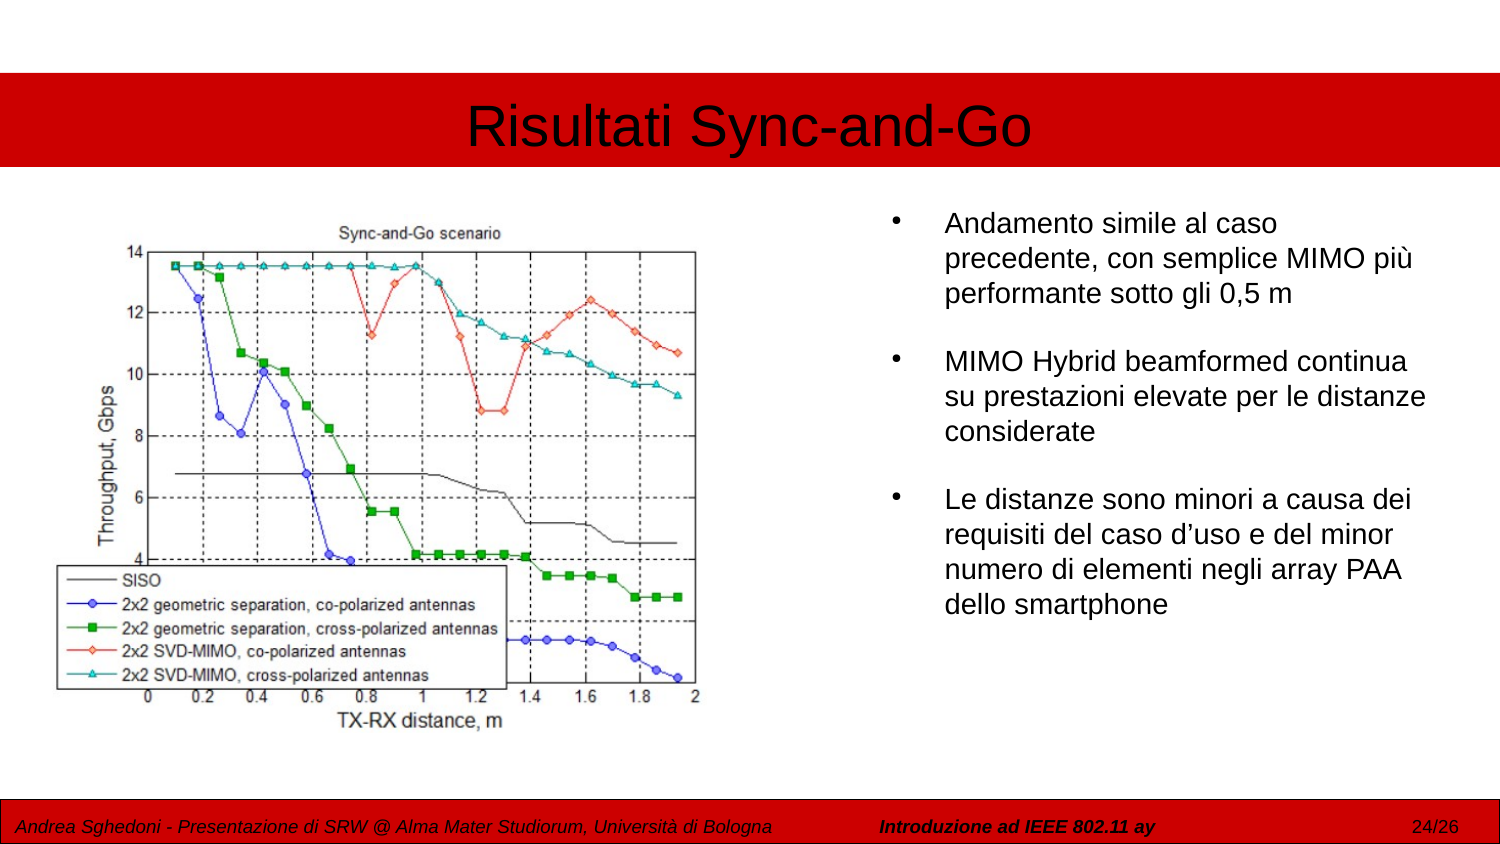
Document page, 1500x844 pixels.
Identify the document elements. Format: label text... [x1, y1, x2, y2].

title Andrea Sghedoni - Presentazione di SRW @ Alma Mater Studiorum, Università di Bologna Introduzione ad IEEE 802.11 ay 24/26 [0, 799, 1500, 844]
title Risultati Sync-and-Go [0, 72, 1500, 167]
list Andamento simile al caso precedente, con semplice MIMO più performante sotto gli 0,5 m MIMO Hybrid beamformed continua su prestazioni elevate per le distanze considerate Le distanze sono minori a causa dei requisiti del caso d’uso e del minor numero di elementi negli array PAA dello smartphone [783, 189, 1449, 750]
picture [44, 214, 707, 733]
